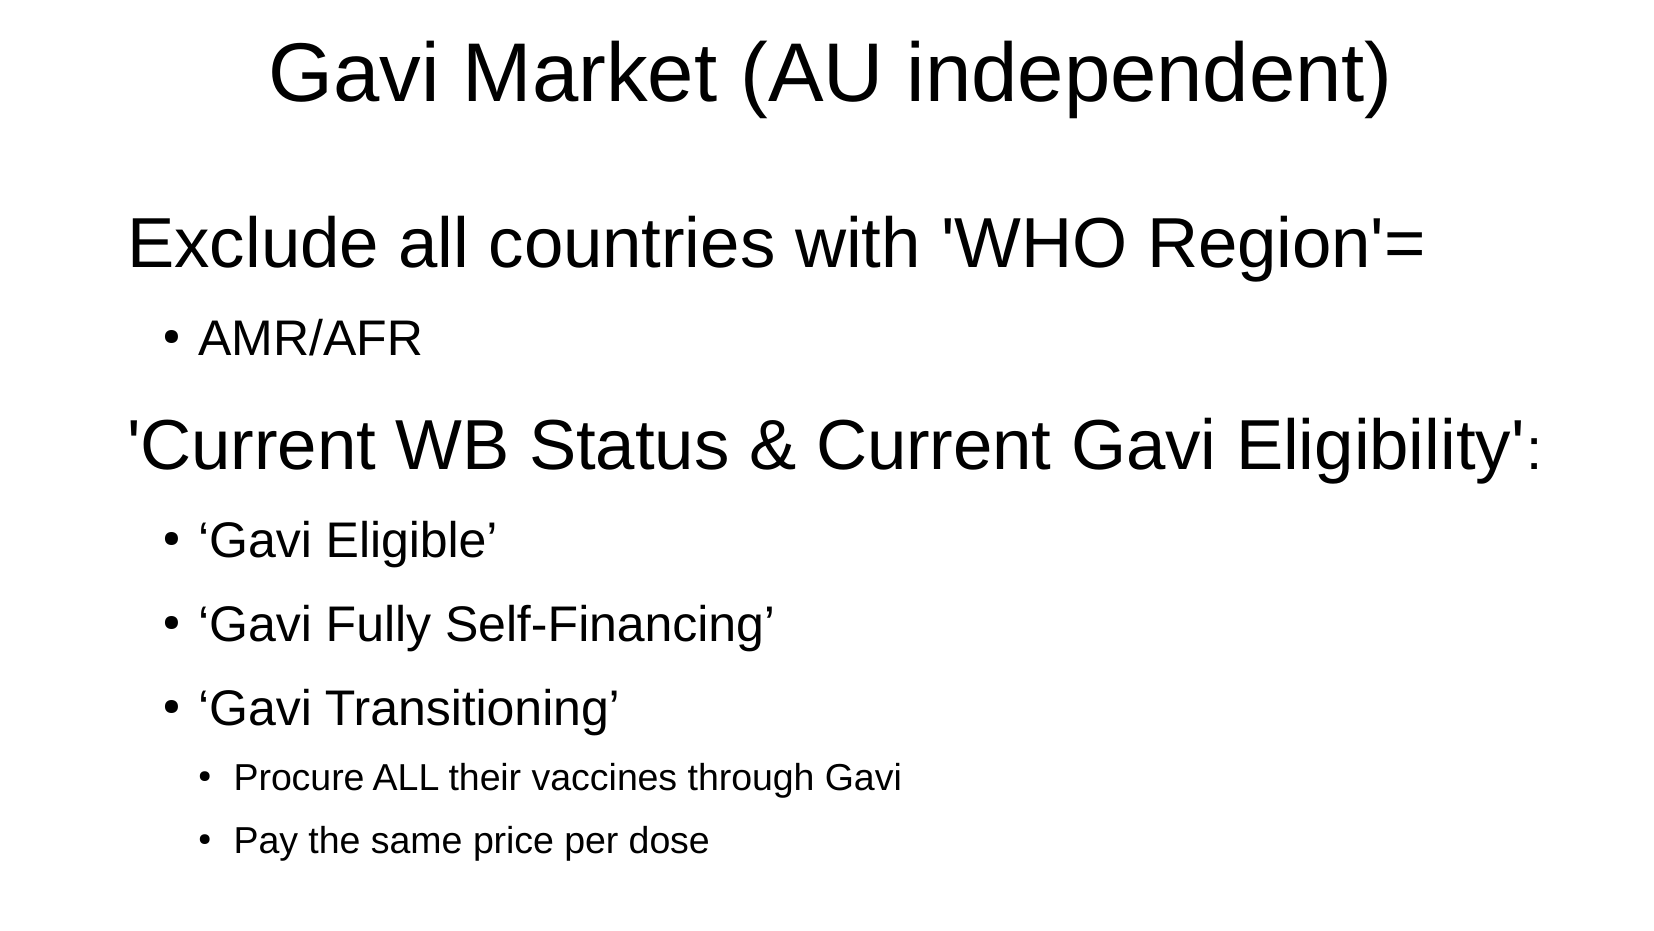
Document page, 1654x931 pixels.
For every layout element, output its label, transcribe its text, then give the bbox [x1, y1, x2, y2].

text_box Exclude all countries with 'WHO Region'= AMR/AFR 'Current WB Status & Current Gavi Eligibility': ‘Gavi Eligible’ ‘Gavi Fully Self-Financing’ ‘Gavi Transitioning’ Procure ALL their vaccines through Gavi Pay the same price per dose [112, 156, 1558, 931]
title Gavi Market (AU independent) [86, 0, 1576, 151]
